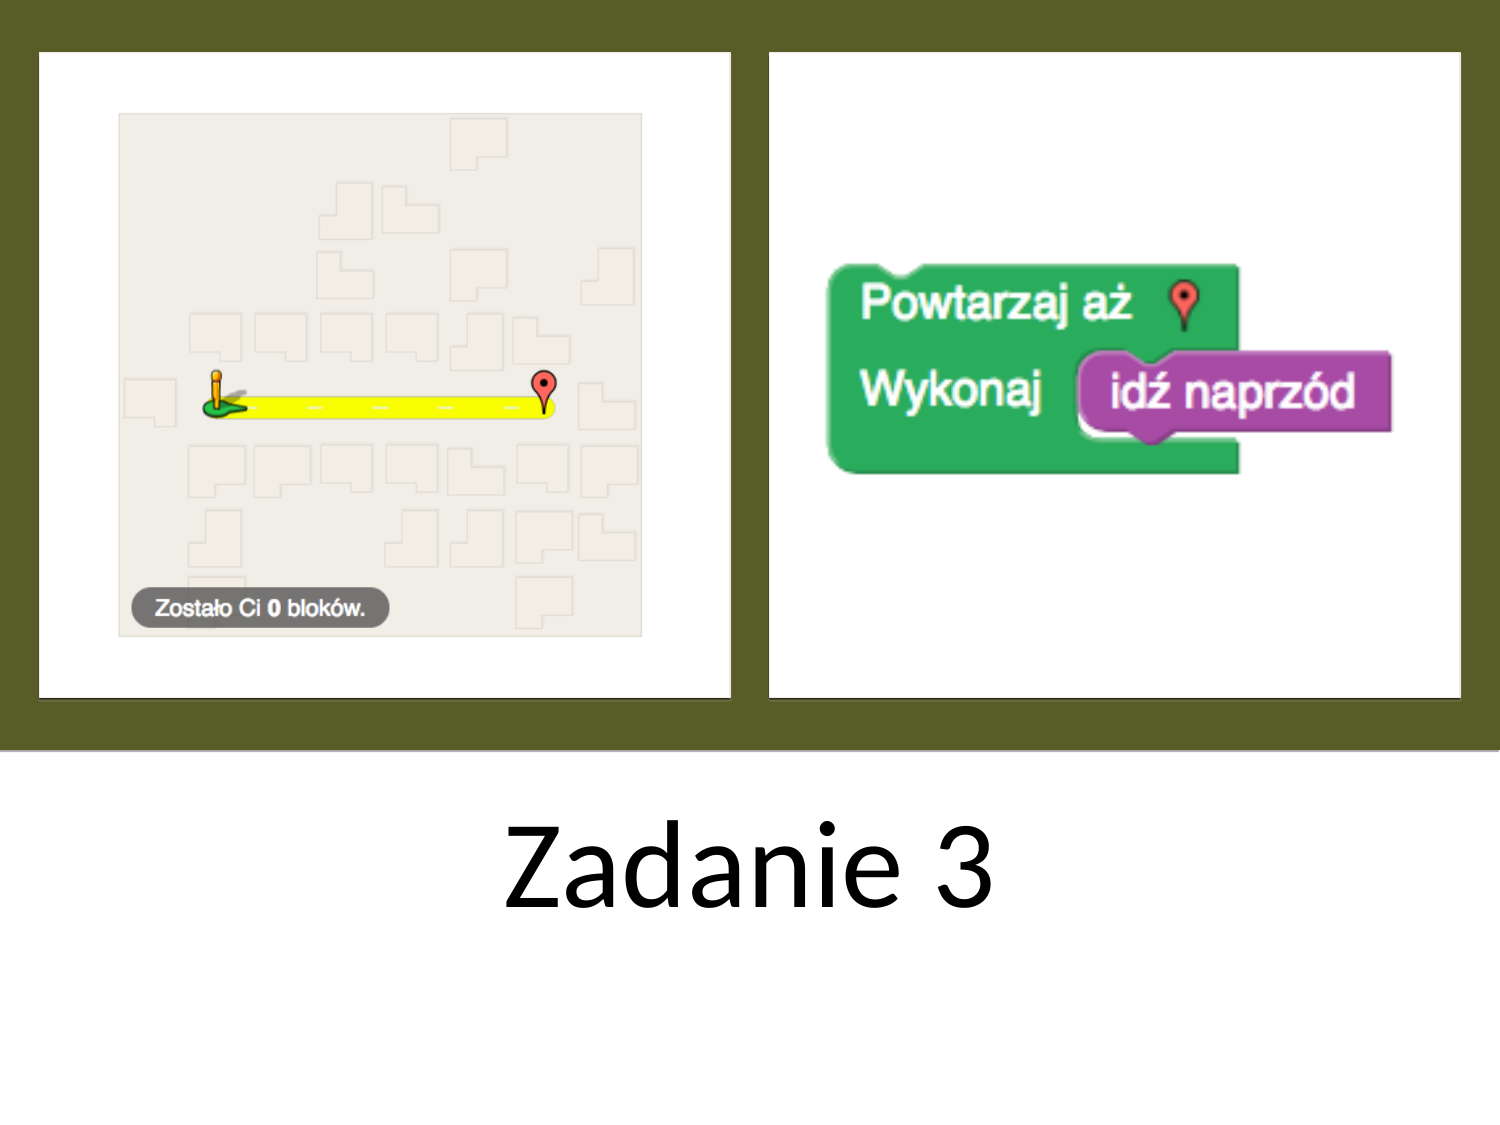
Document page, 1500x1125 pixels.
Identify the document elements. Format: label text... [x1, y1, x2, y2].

title Zadanie 3 [187, 761, 1313, 942]
text_box [0, 0, 1500, 750]
picture [808, 233, 1421, 517]
picture [116, 104, 654, 646]
